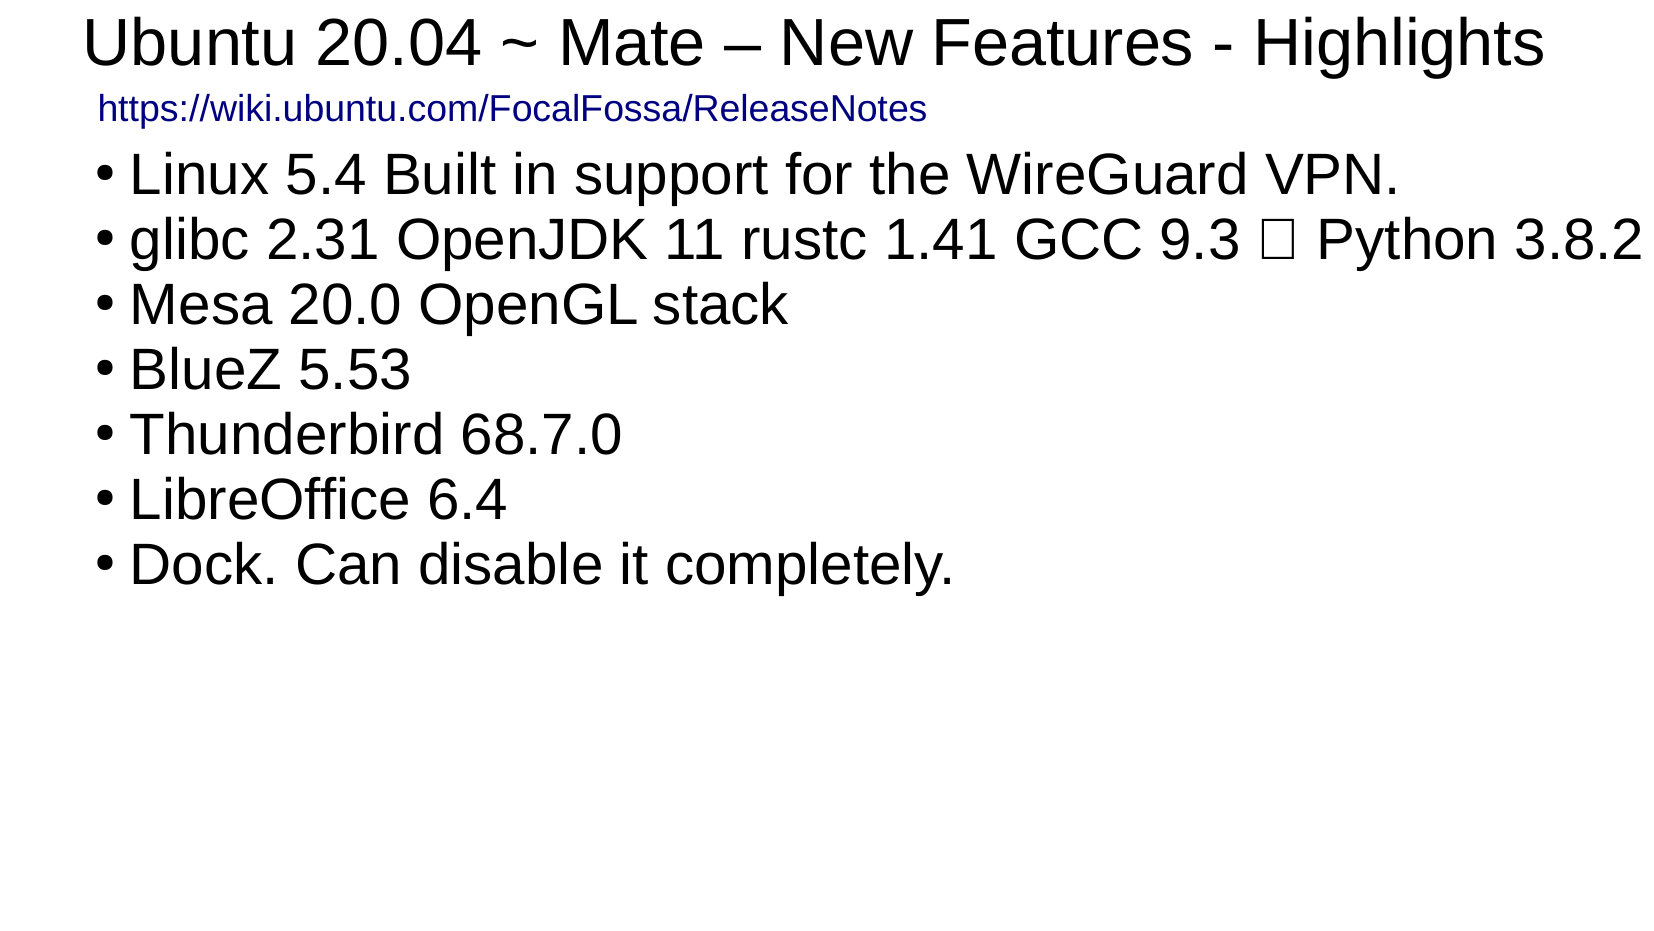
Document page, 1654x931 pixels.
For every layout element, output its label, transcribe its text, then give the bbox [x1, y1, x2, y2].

title Ubuntu 20.04 ~ Mate – New Features - Highlights [82, 4, 1571, 80]
text_box https://wiki.ubuntu.com/FocalFossa/ReleaseNotes [82, 79, 943, 137]
text_box Linux 5.4 Built in support for the WireGuard VPN. glibc 2.31 OpenJDK 11 rustc 1.41 GCC 9.3 🐍 Python 3.8.2 Mesa 20.0 OpenGL stack BlueZ 5.53 Thunderbird 68.7.0 LibreOffice 6.4 Dock. Can disable it completely. [94, 141, 1654, 875]
